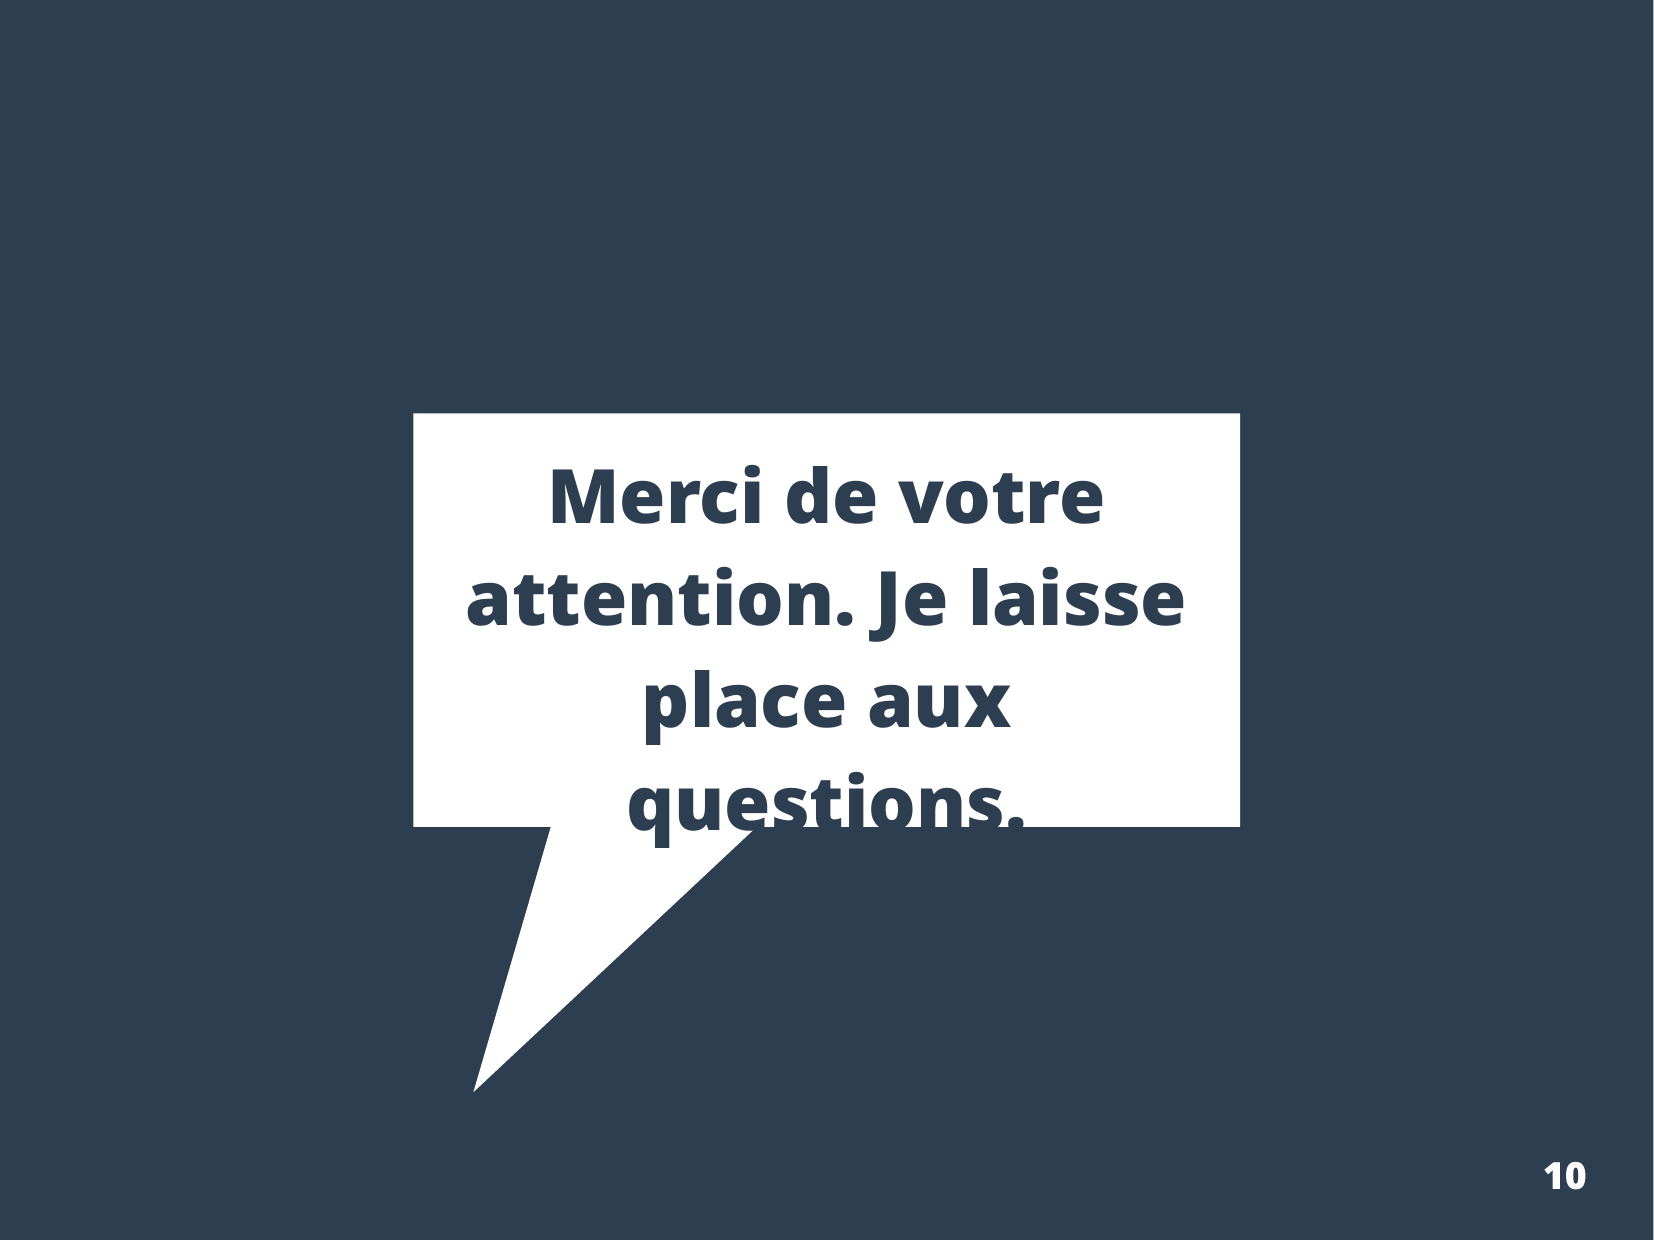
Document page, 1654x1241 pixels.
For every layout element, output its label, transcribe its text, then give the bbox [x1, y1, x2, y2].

title Merci de votre attention. Je laisse place aux questions. [442, 442, 1211, 798]
